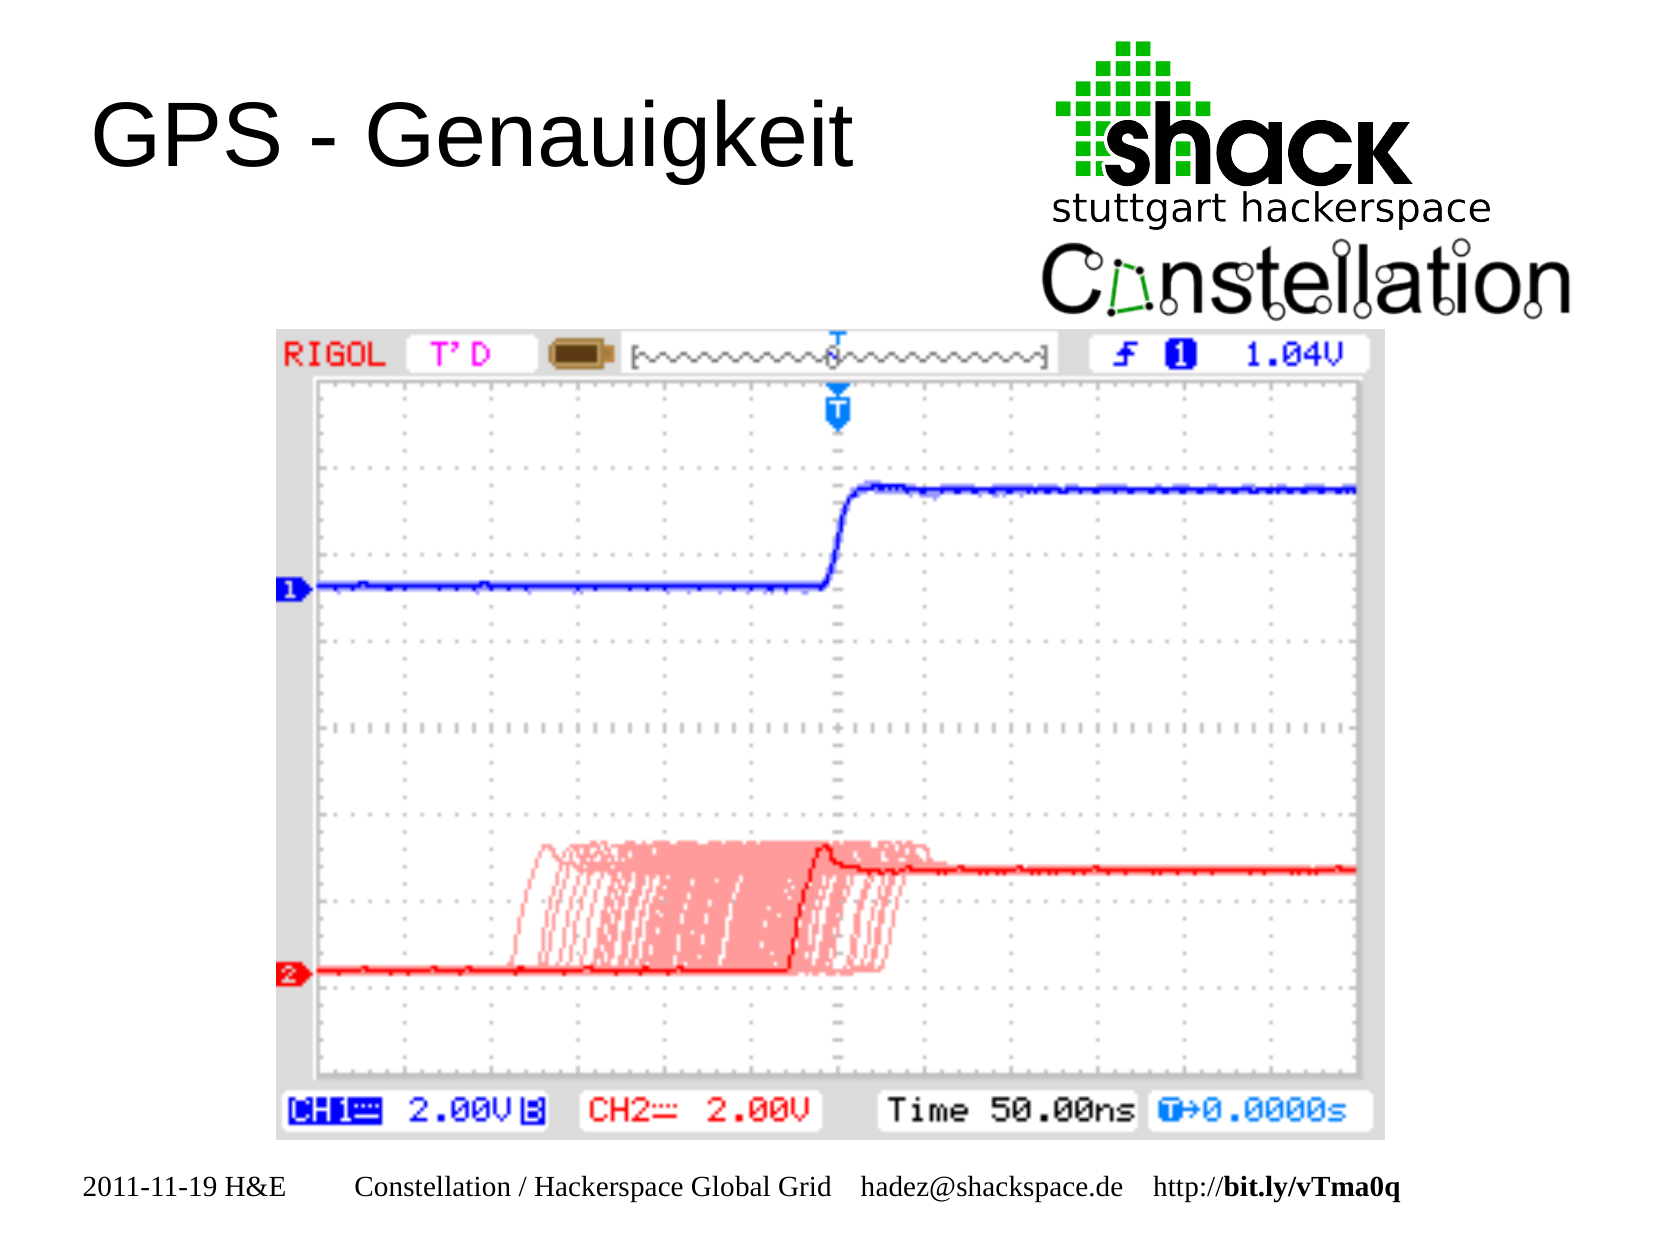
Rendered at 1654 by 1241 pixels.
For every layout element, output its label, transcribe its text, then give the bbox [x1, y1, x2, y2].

picture [1028, 34, 1586, 325]
picture [276, 329, 1385, 1141]
title GPS - Genauigkeit [90, 30, 1029, 241]
